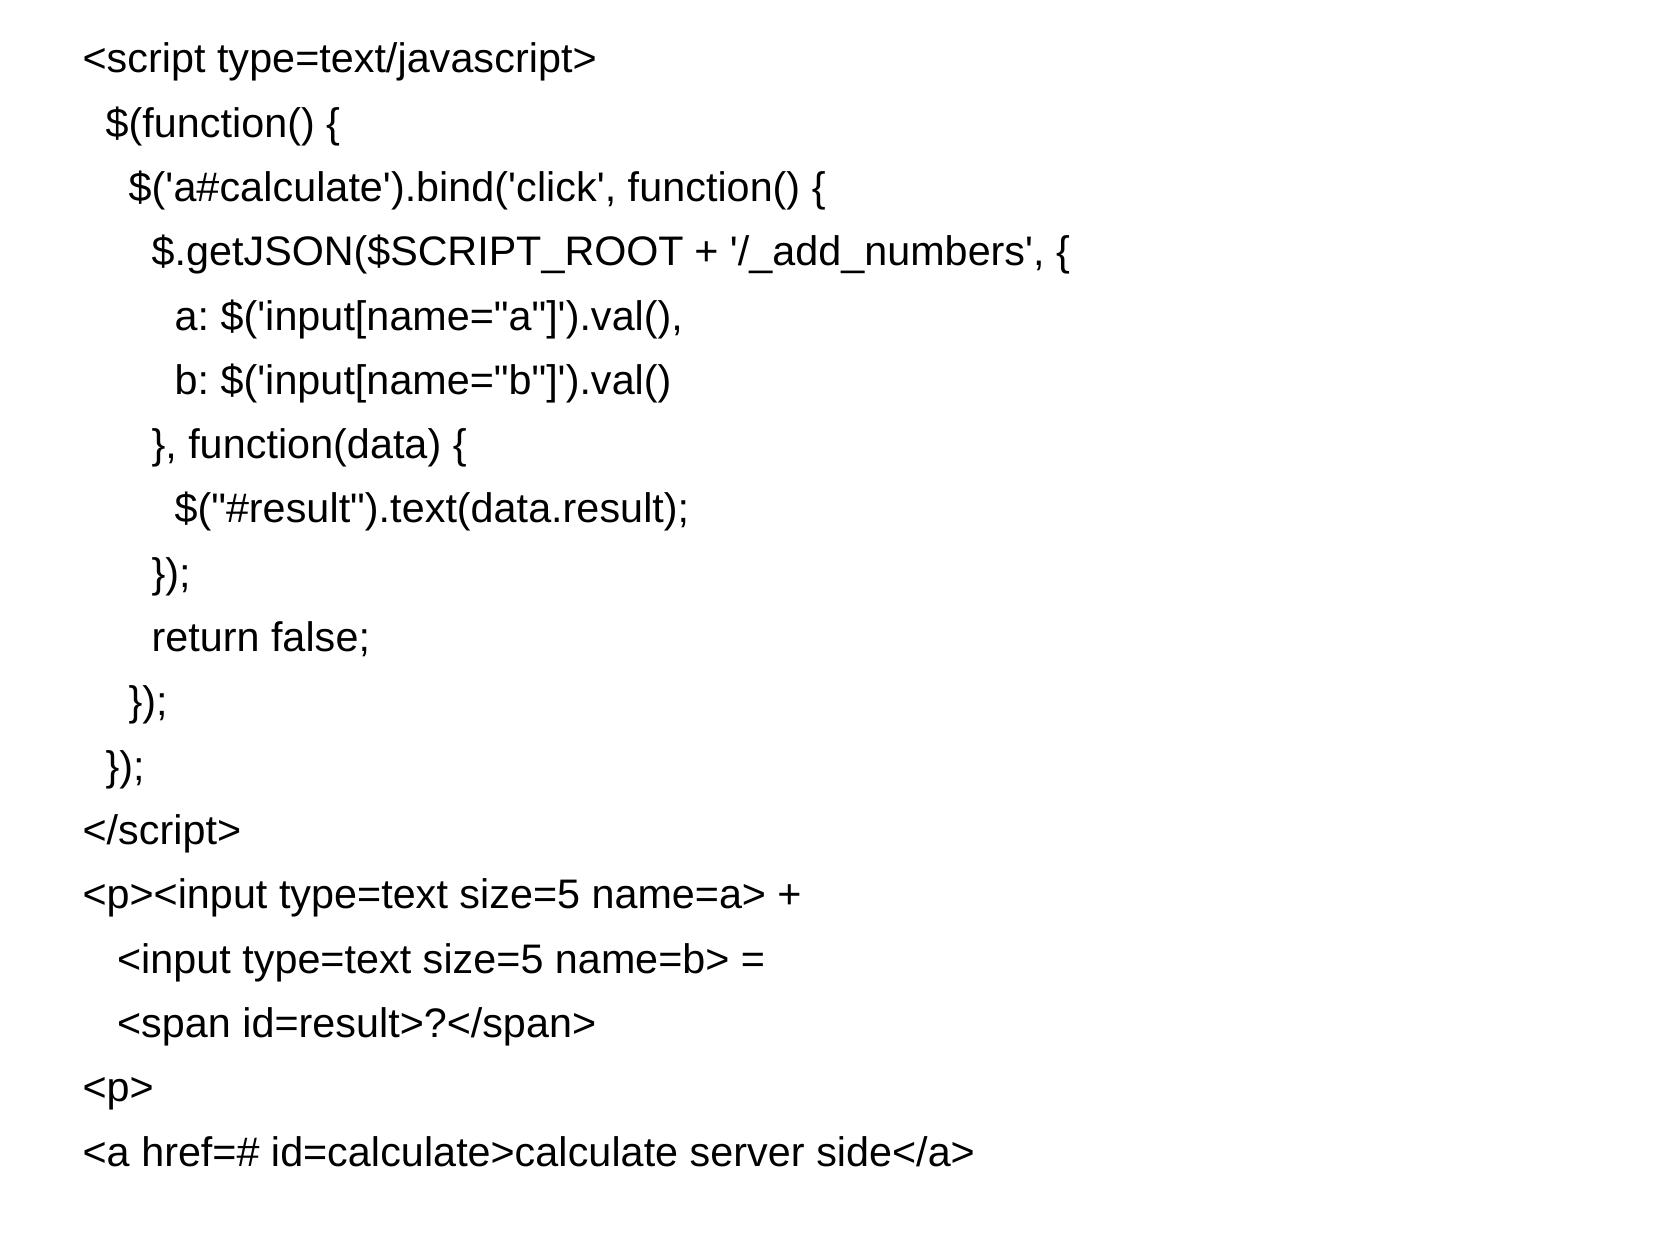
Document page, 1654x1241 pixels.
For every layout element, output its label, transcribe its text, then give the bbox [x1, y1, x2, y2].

list <script type=text/javascript> $(function() { $('a#calculate').bind('click', function() { $.getJSON($SCRIPT_ROOT + '/_add_numbers', { a: $('input[name="a"]').val(), b: $('input[name="b"]').val() }, function(data) { $("#result").text(data.result); }); return false; }); }); </script> <p><input type=text size=5 name=a> + <input type=text size=5 name=b> = <span id=result>?</span> <p> <a href=# id=calculate>calculate server side</a> [82, 35, 1571, 1182]
